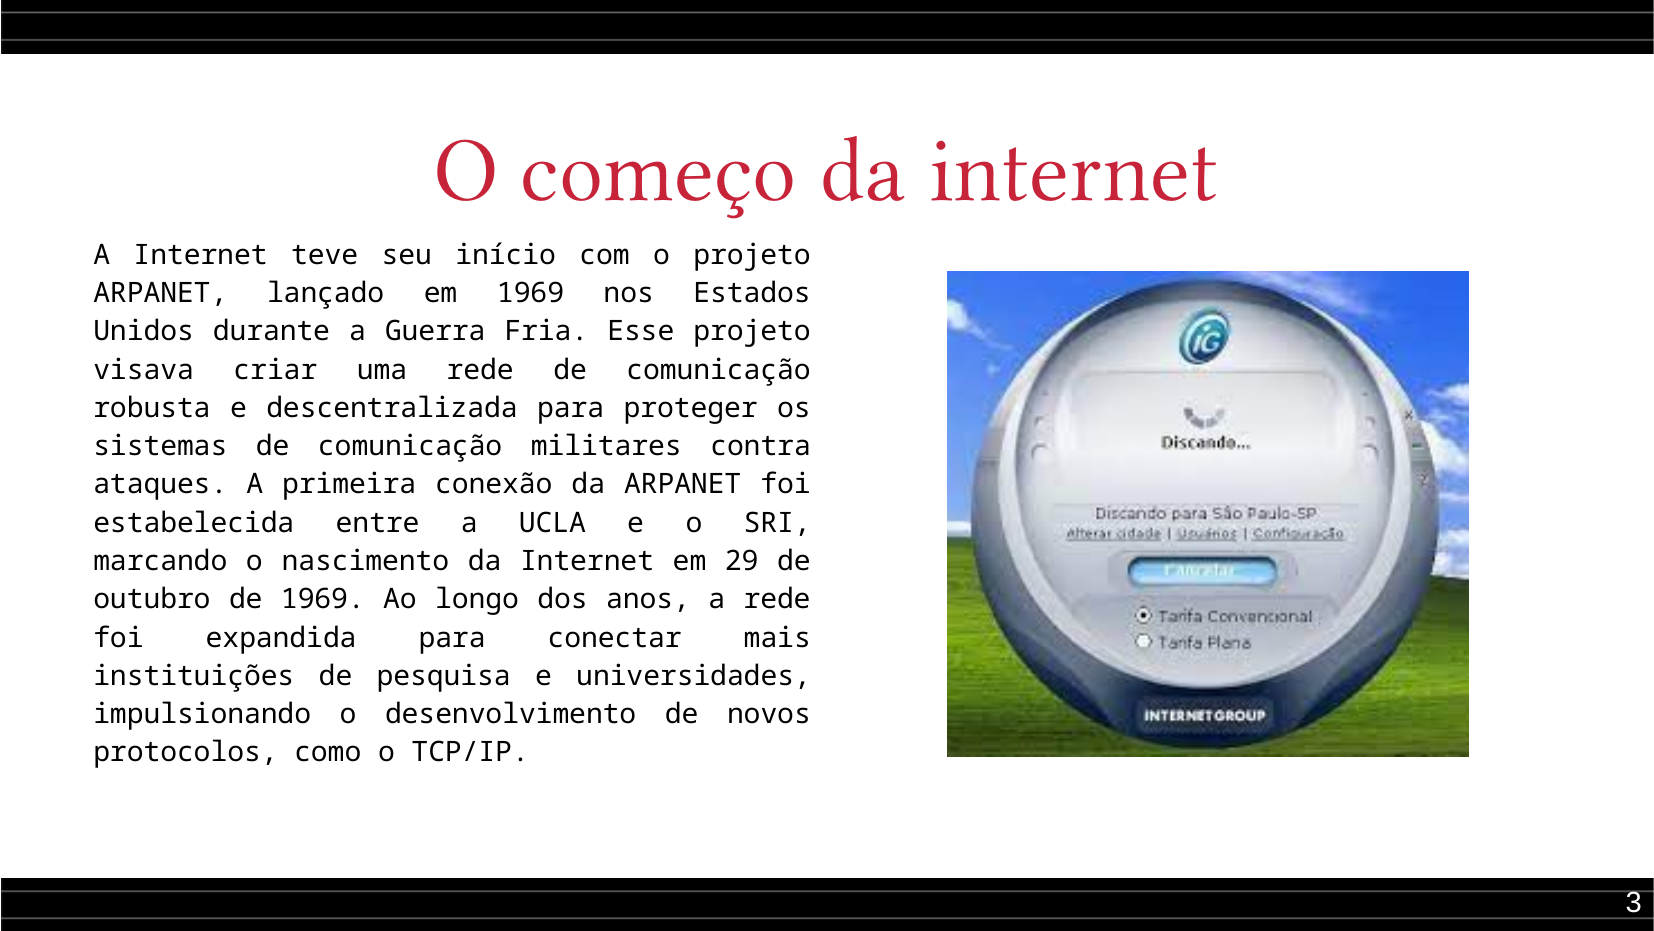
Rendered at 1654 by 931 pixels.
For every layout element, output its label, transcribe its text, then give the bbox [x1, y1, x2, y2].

title O começo da internet [82, 92, 1571, 249]
picture [1, 878, 1654, 931]
picture [1, 0, 1654, 54]
list A Internet teve seu início com o projeto ARPANET, lançado em 1969 nos Estados Unidos durante a Guerra Fria. Esse projeto visava criar uma rede de comunicação robusta e descentralizada para proteger os sistemas de comunicação militares contra ataques. A primeira conexão da ARPANET foi estabelecida entre a UCLA e o SRI, marcando o nascimento da Internet em 29 de outubro de 1969. Ao longo dos anos, a rede foi expandida para conectar mais instituições de pesquisa e universidades, impulsionando o desenvolvimento de novos protocolos, como o TCP/IP. [54, 234, 811, 783]
picture [947, 271, 1469, 757]
